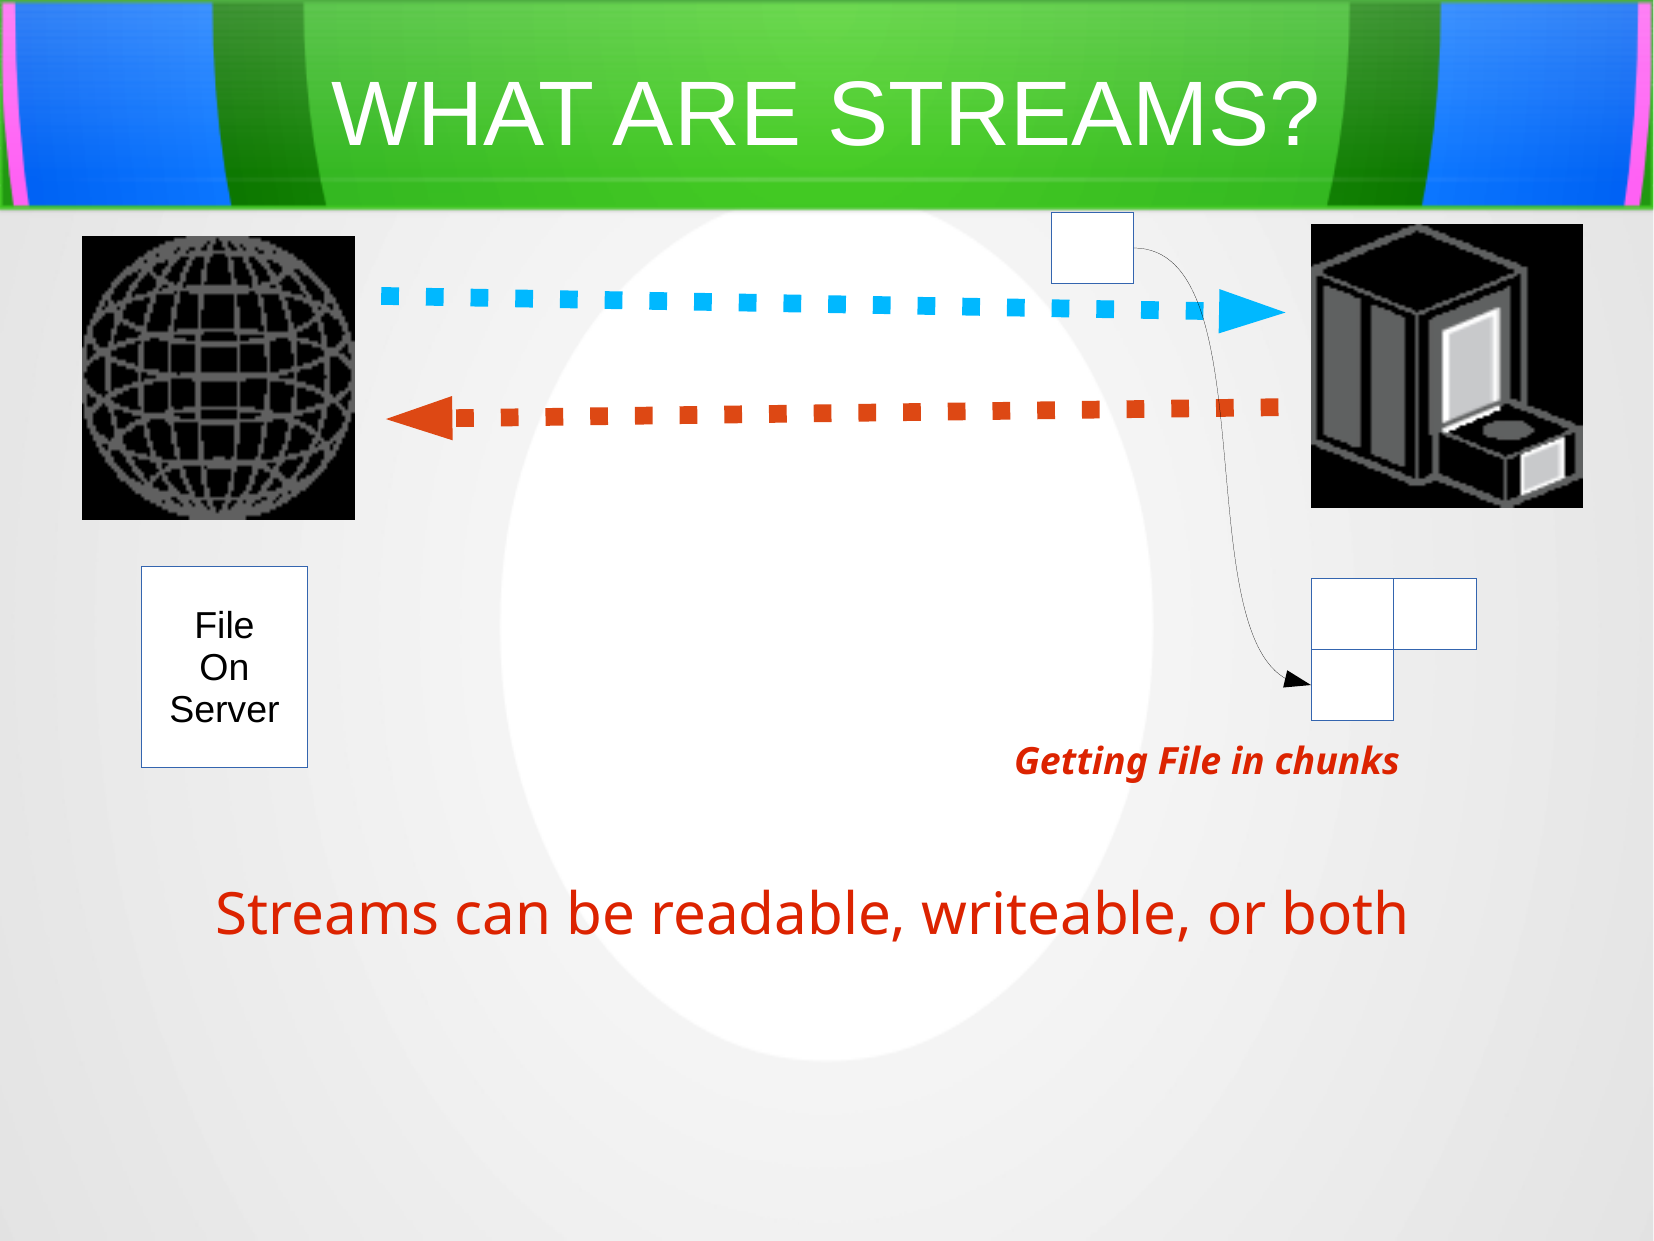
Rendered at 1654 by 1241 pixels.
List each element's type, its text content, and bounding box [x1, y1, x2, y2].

title WHAT ARE STREAMS? [82, 49, 1571, 179]
text_box Getting File in chunks [999, 726, 1512, 804]
text_box File On Server [141, 566, 308, 768]
text_box [1311, 578, 1477, 721]
picture [0, 0, 1654, 1241]
text_box Streams can be readable, writeable, or both [200, 864, 1434, 961]
text_box [1051, 212, 1134, 284]
